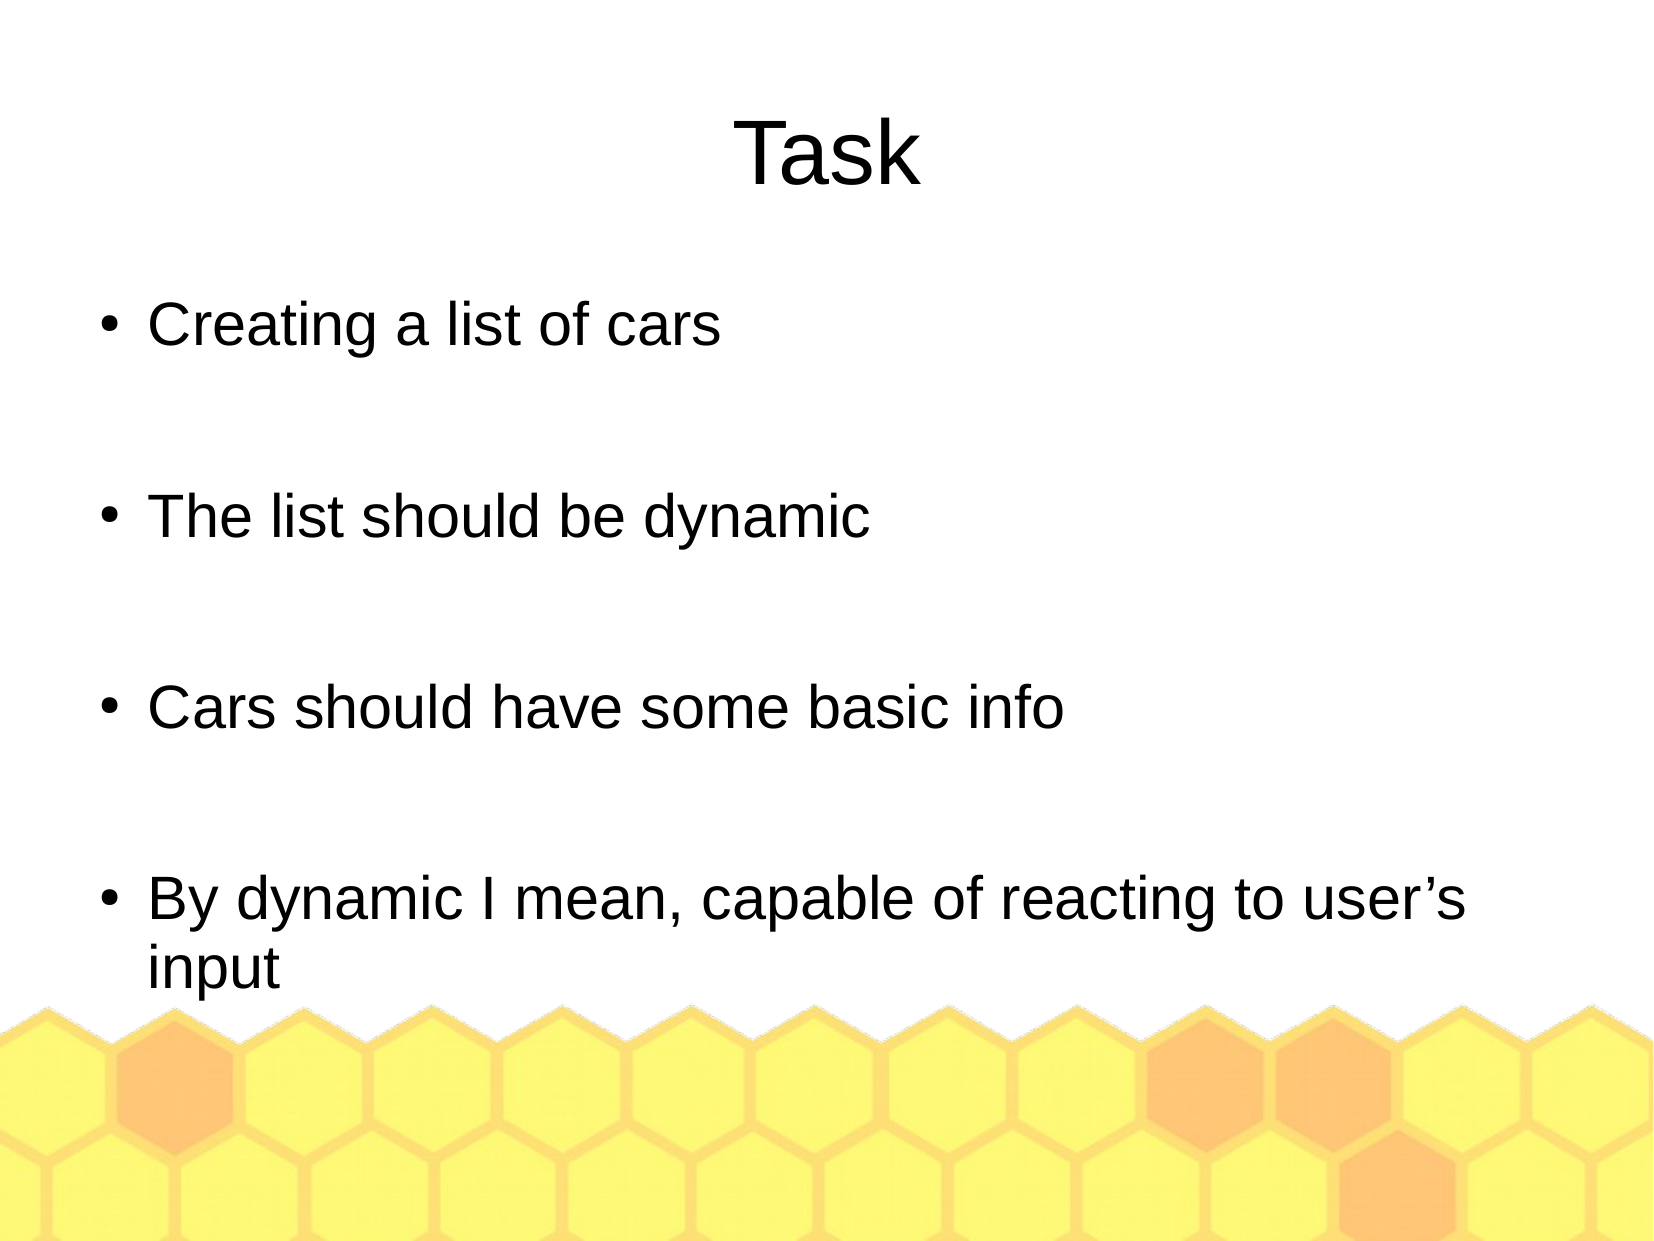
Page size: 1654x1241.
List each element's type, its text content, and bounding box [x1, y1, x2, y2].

list Creating a list of cars The list should be dynamic Cars should have some basic info By dynamic I mean, capable of reacting to user’s input [82, 290, 1571, 1010]
picture [0, 1001, 1654, 1241]
title Task [82, 49, 1571, 257]
